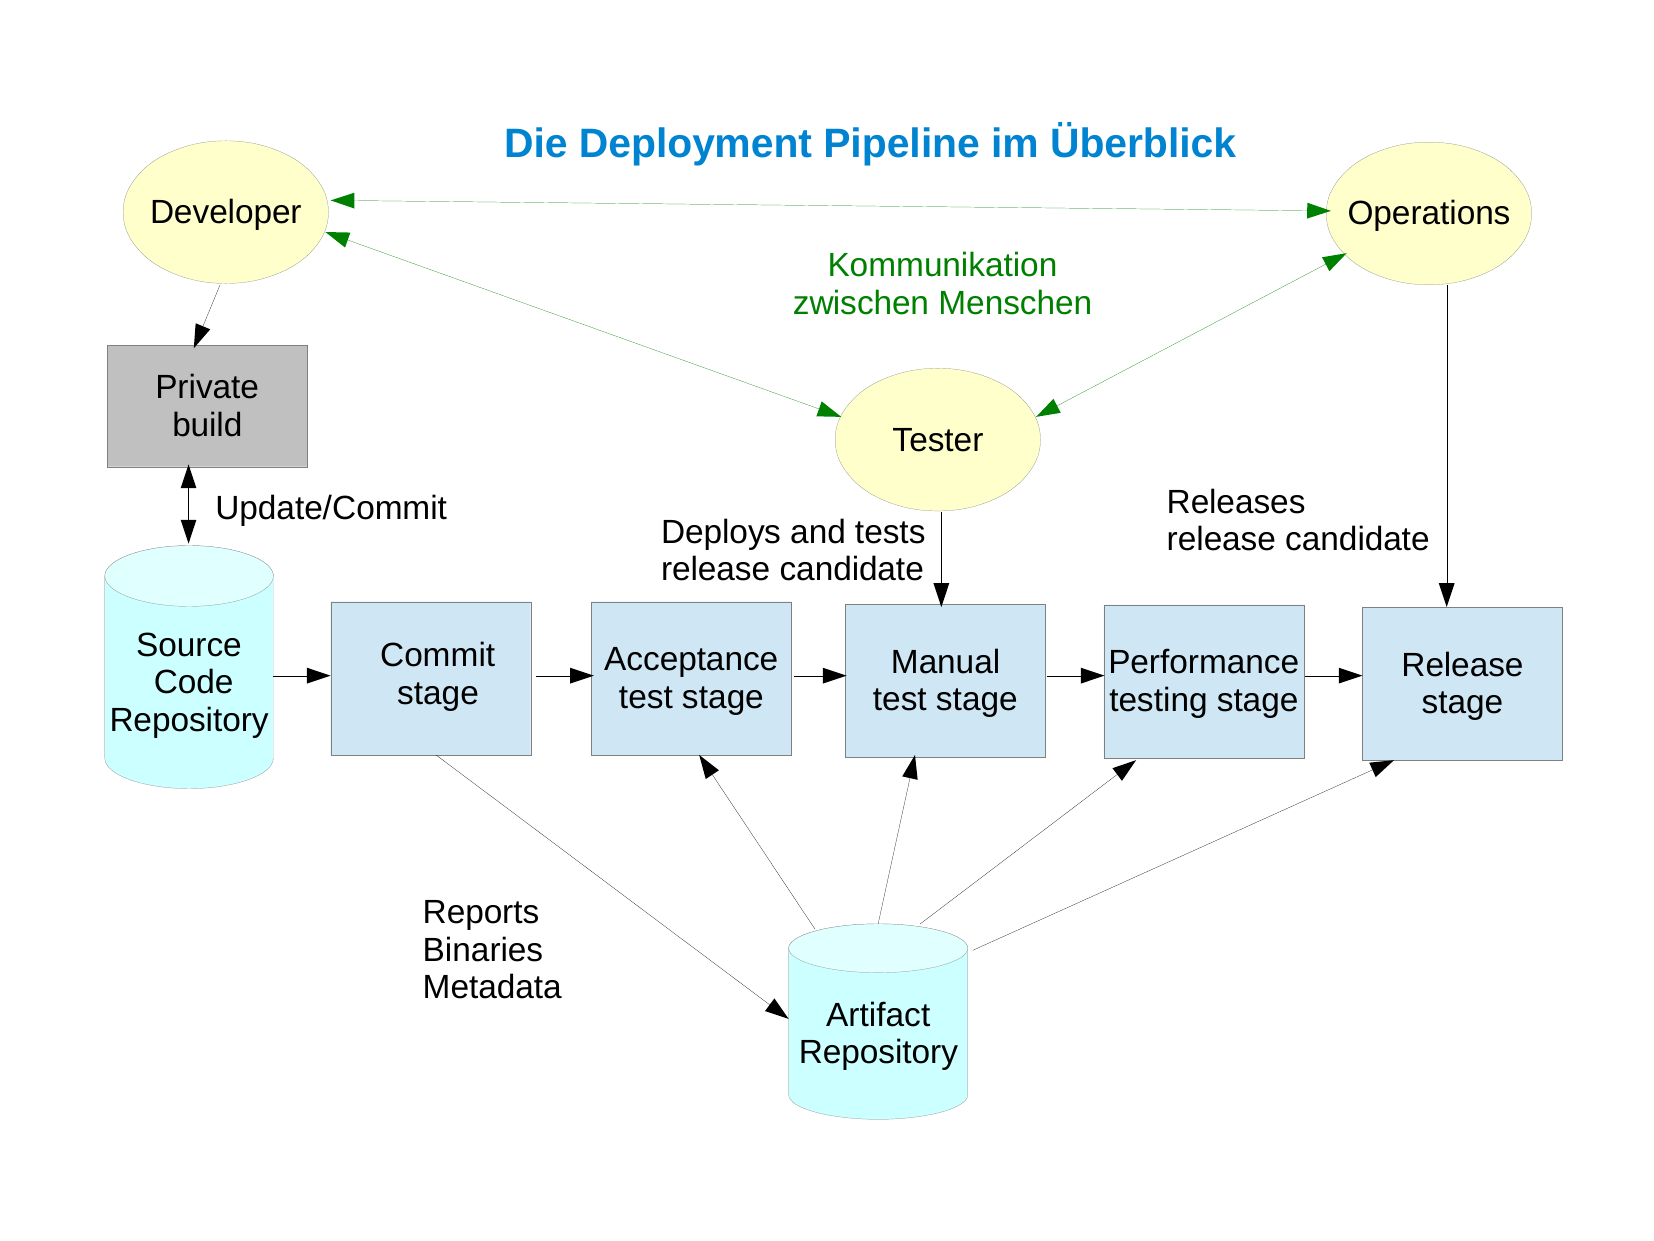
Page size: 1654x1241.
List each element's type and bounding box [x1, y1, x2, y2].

chart [0, 47, 1654, 1199]
